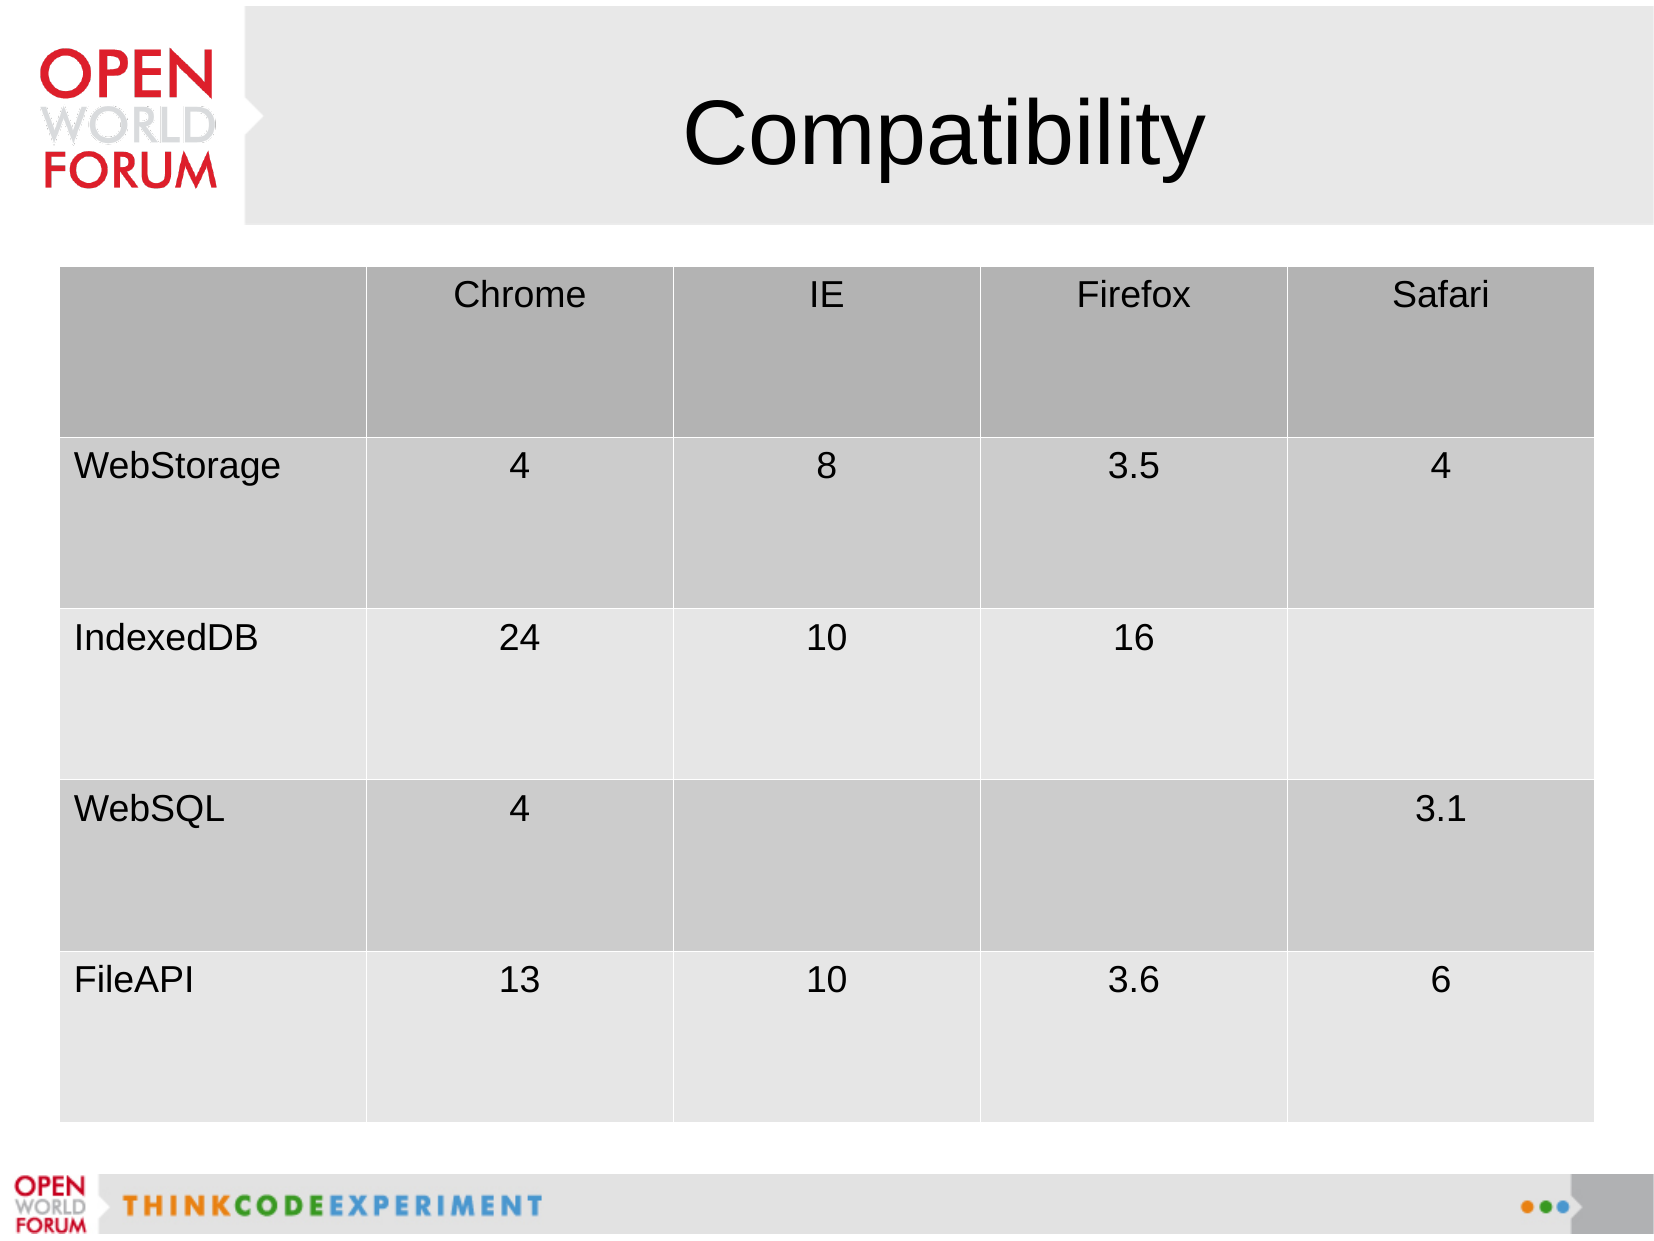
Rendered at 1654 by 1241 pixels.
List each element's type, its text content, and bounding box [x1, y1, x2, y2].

picture [0, 1174, 1654, 1234]
table_cell 4 [367, 780, 673, 951]
picture [11, 6, 1654, 225]
table_cell 10 [674, 952, 980, 1122]
table_cell [674, 780, 980, 951]
table_cell 8 [674, 438, 980, 608]
table_cell 6 [1288, 952, 1594, 1122]
table_cell FileAPI [60, 952, 366, 1122]
table_cell 3.5 [981, 438, 1287, 608]
table_header [60, 267, 366, 437]
table_cell IndexedDB [60, 609, 366, 779]
table_cell WebStorage [60, 438, 366, 608]
table_cell [981, 780, 1287, 951]
table_cell 16 [981, 609, 1287, 779]
title Compatibility [295, 29, 1595, 237]
table_cell 10 [674, 609, 980, 779]
table_cell 4 [367, 438, 673, 608]
table_cell WebSQL [60, 780, 366, 951]
table_cell 13 [367, 952, 673, 1122]
table_header Safari [1288, 267, 1594, 437]
table_cell [1288, 609, 1594, 779]
table_cell 24 [367, 609, 673, 779]
table_cell 3.6 [981, 952, 1287, 1122]
table_header Firefox [981, 267, 1287, 437]
table_cell 4 [1288, 438, 1594, 608]
table_header Chrome [367, 267, 673, 437]
table_header IE [674, 267, 980, 437]
table_cell 3.1 [1288, 780, 1594, 951]
